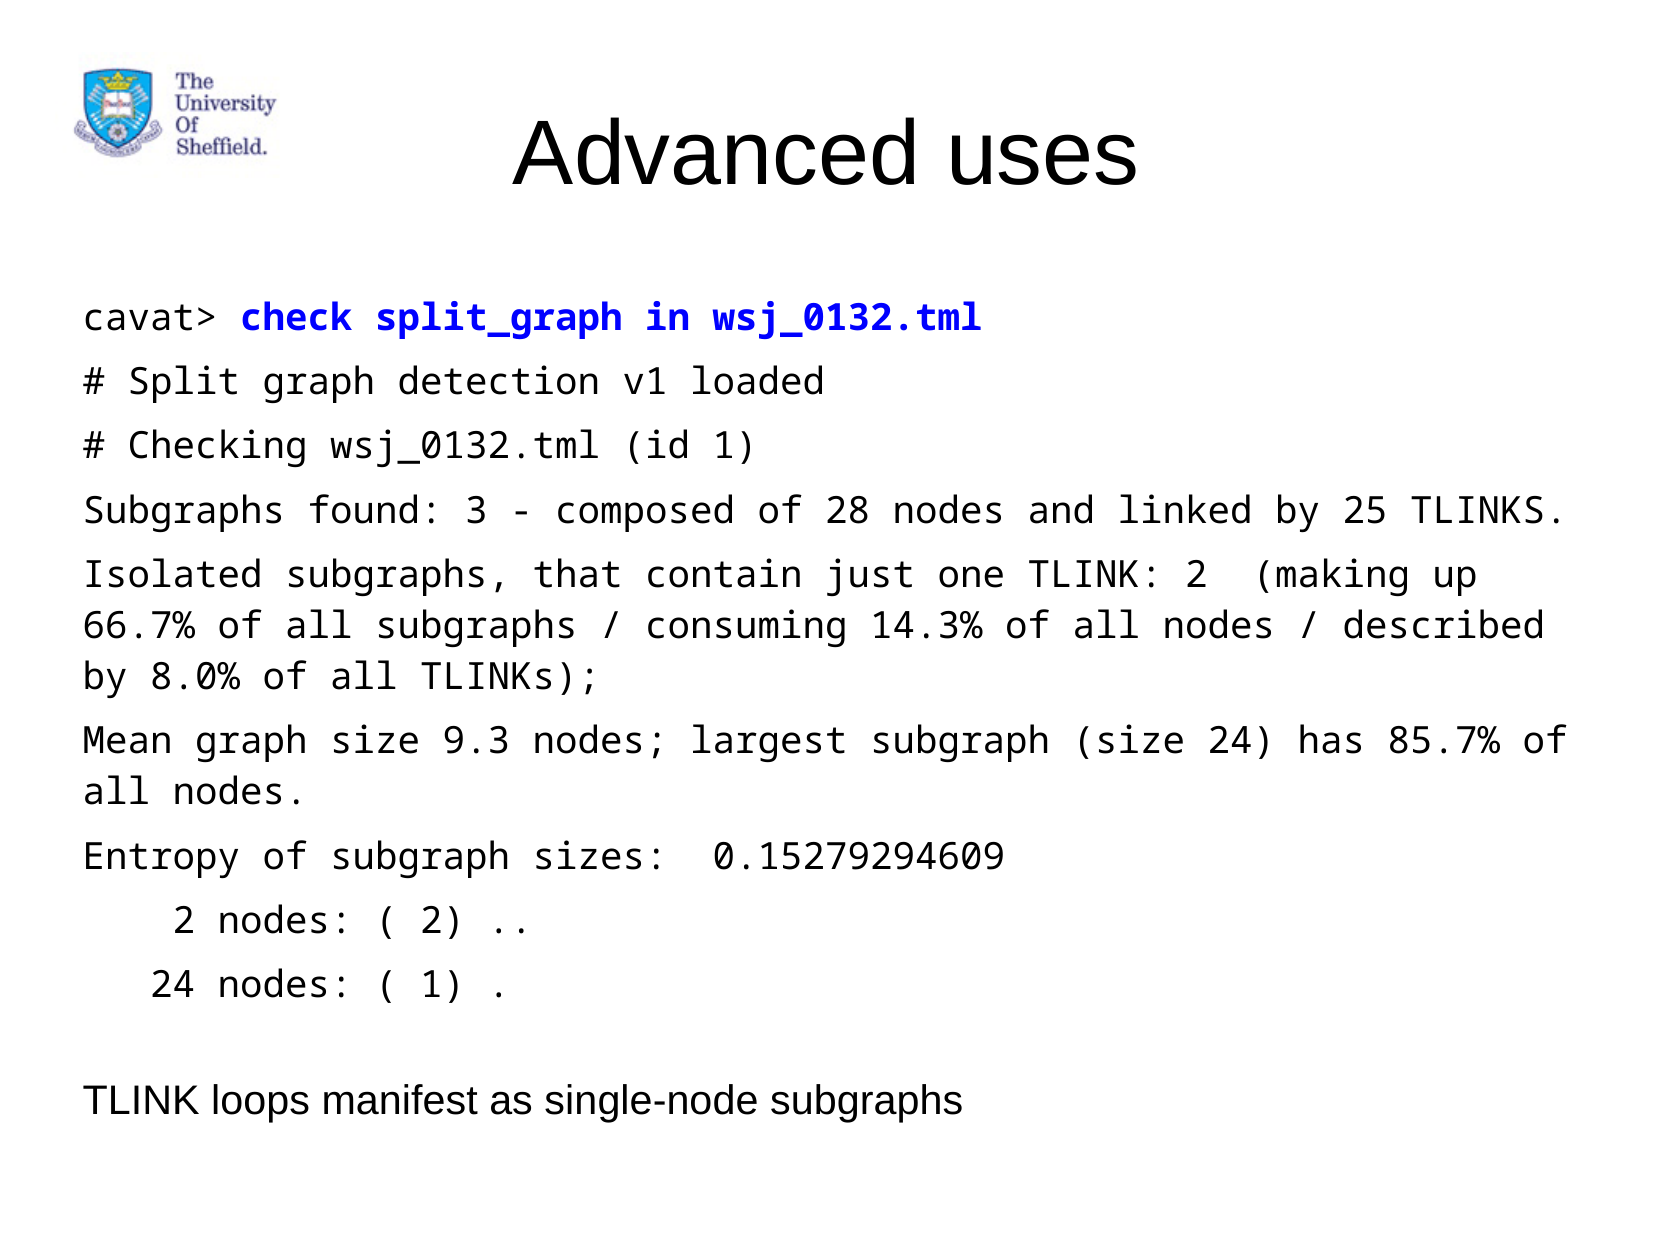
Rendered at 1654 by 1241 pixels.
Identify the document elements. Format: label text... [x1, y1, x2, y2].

list cavat> check split_graph in wsj_0132.tml # Split graph detection v1 loaded # Checking wsj_0132.tml (id 1) Subgraphs found: 3 - composed of 28 nodes and linked by 25 TLINKS. Isolated subgraphs, that contain just one TLINK: 2 (making up 66.7% of all subgraphs / consuming 14.3% of all nodes / described by 8.0% of all TLINKs); Mean graph size 9.3 nodes; largest subgraph (size 24) has 85.7% of all nodes. Entropy of subgraph sizes: 0.15279294609 2 nodes: ( 2) .. 24 nodes: ( 1) . TLINK loops manifest as single-node subgraphs [82, 290, 1571, 1182]
picture [29, 52, 366, 178]
title Advanced uses [82, 49, 1571, 257]
